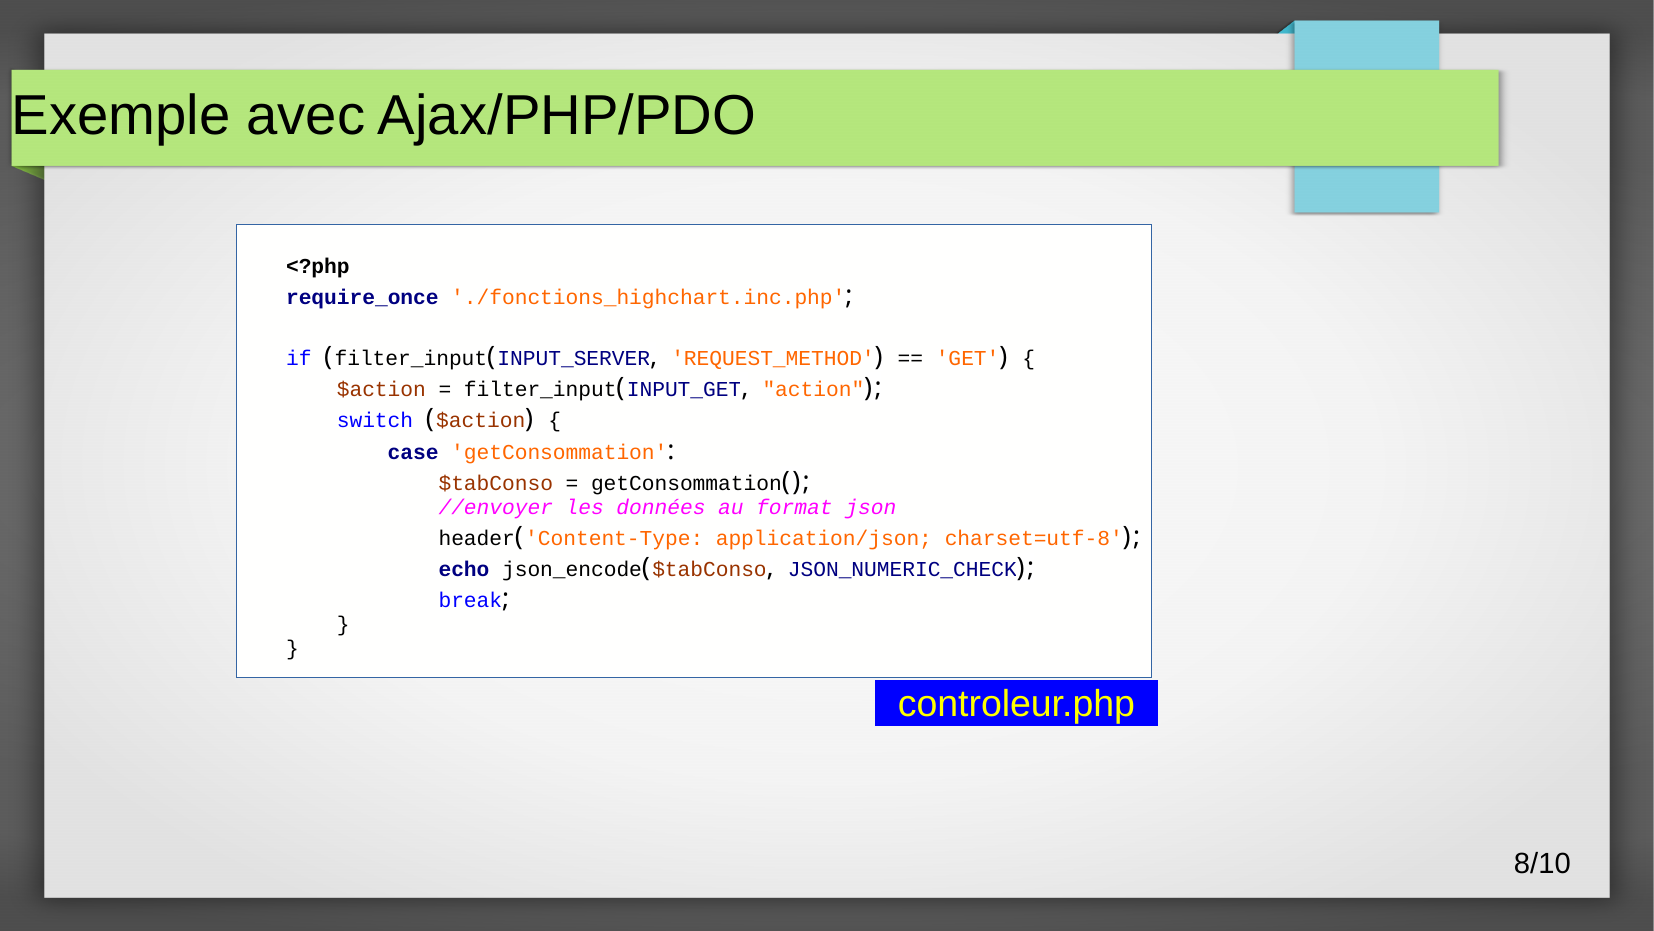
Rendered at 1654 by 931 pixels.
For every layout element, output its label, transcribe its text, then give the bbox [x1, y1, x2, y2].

chart [236, 224, 1152, 678]
picture [0, 0, 1654, 931]
text_box controleur.php [875, 680, 1158, 726]
title Exemple avec Ajax/PHP/PDO [11, 70, 1193, 160]
